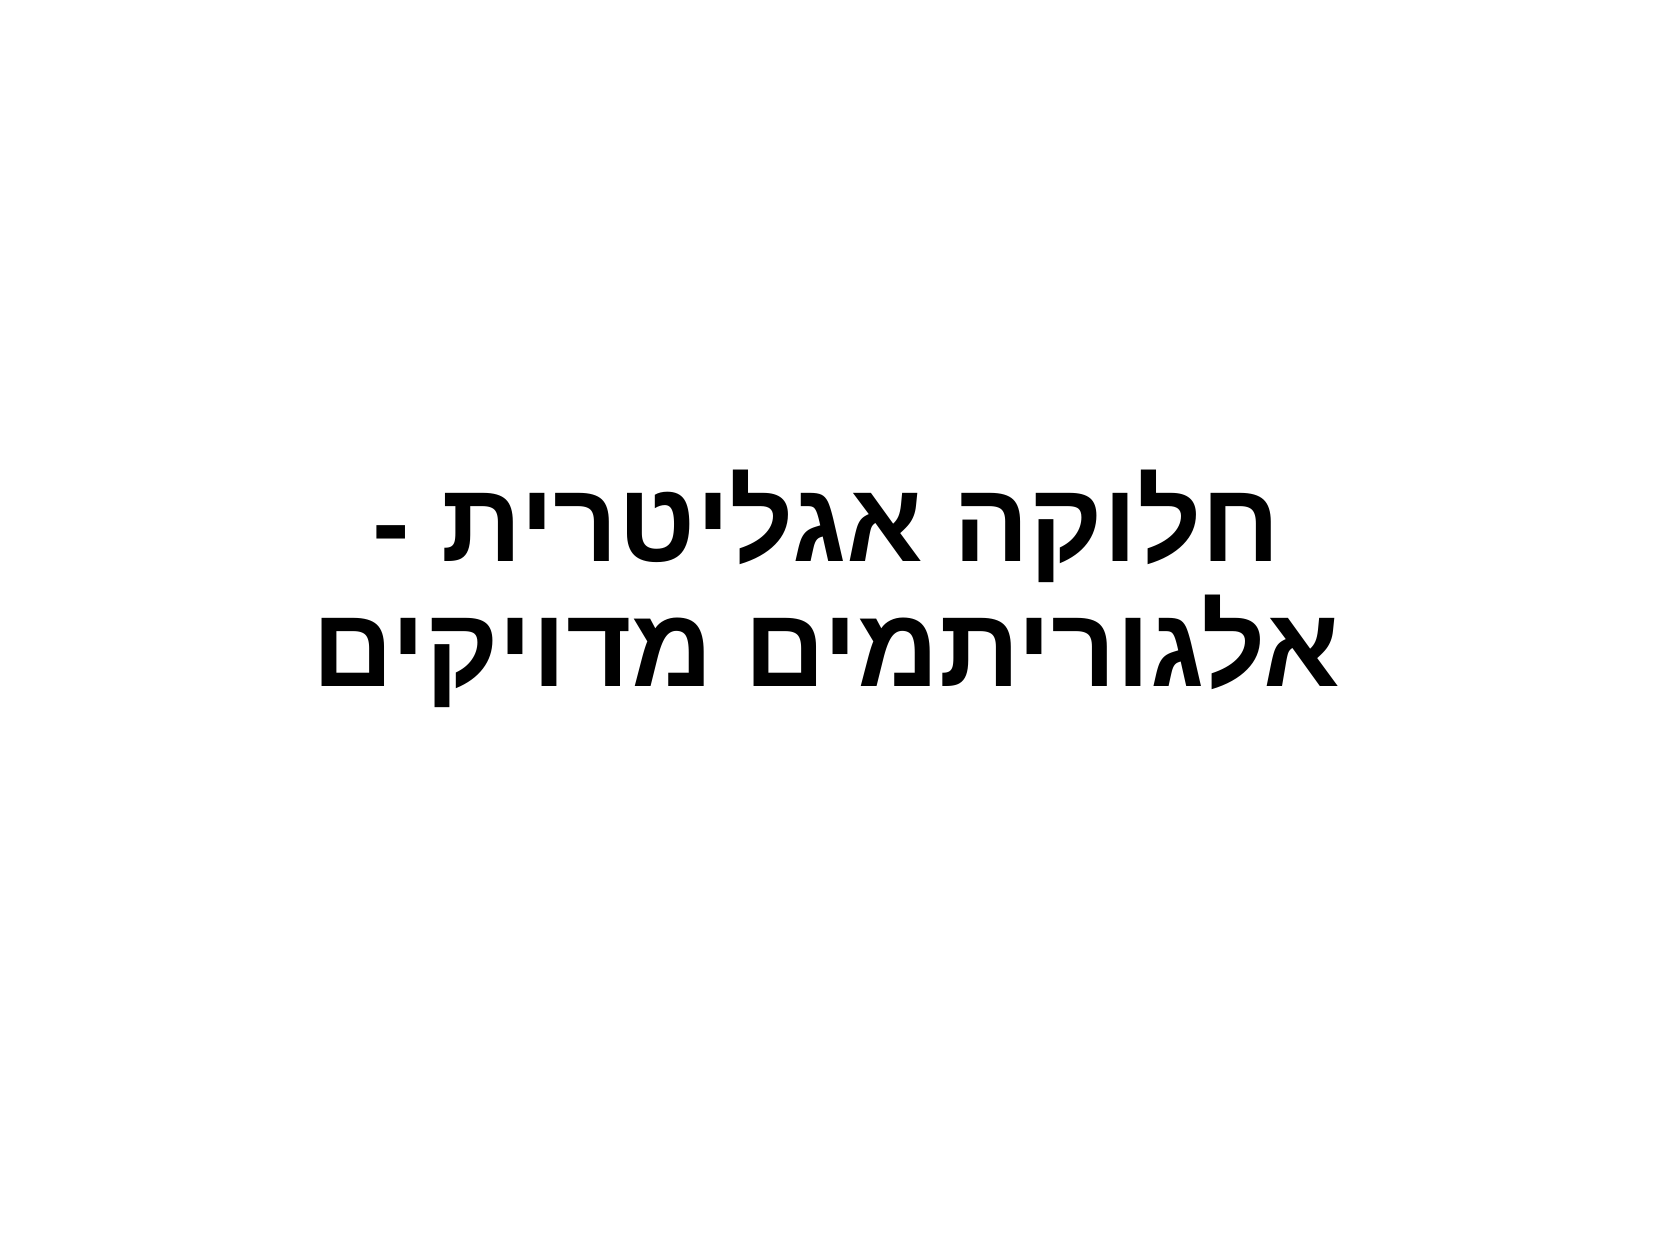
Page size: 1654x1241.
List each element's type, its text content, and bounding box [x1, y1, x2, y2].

title חלוקה אגליטרית - אלגוריתמים מדויקים [0, 459, 1654, 711]
